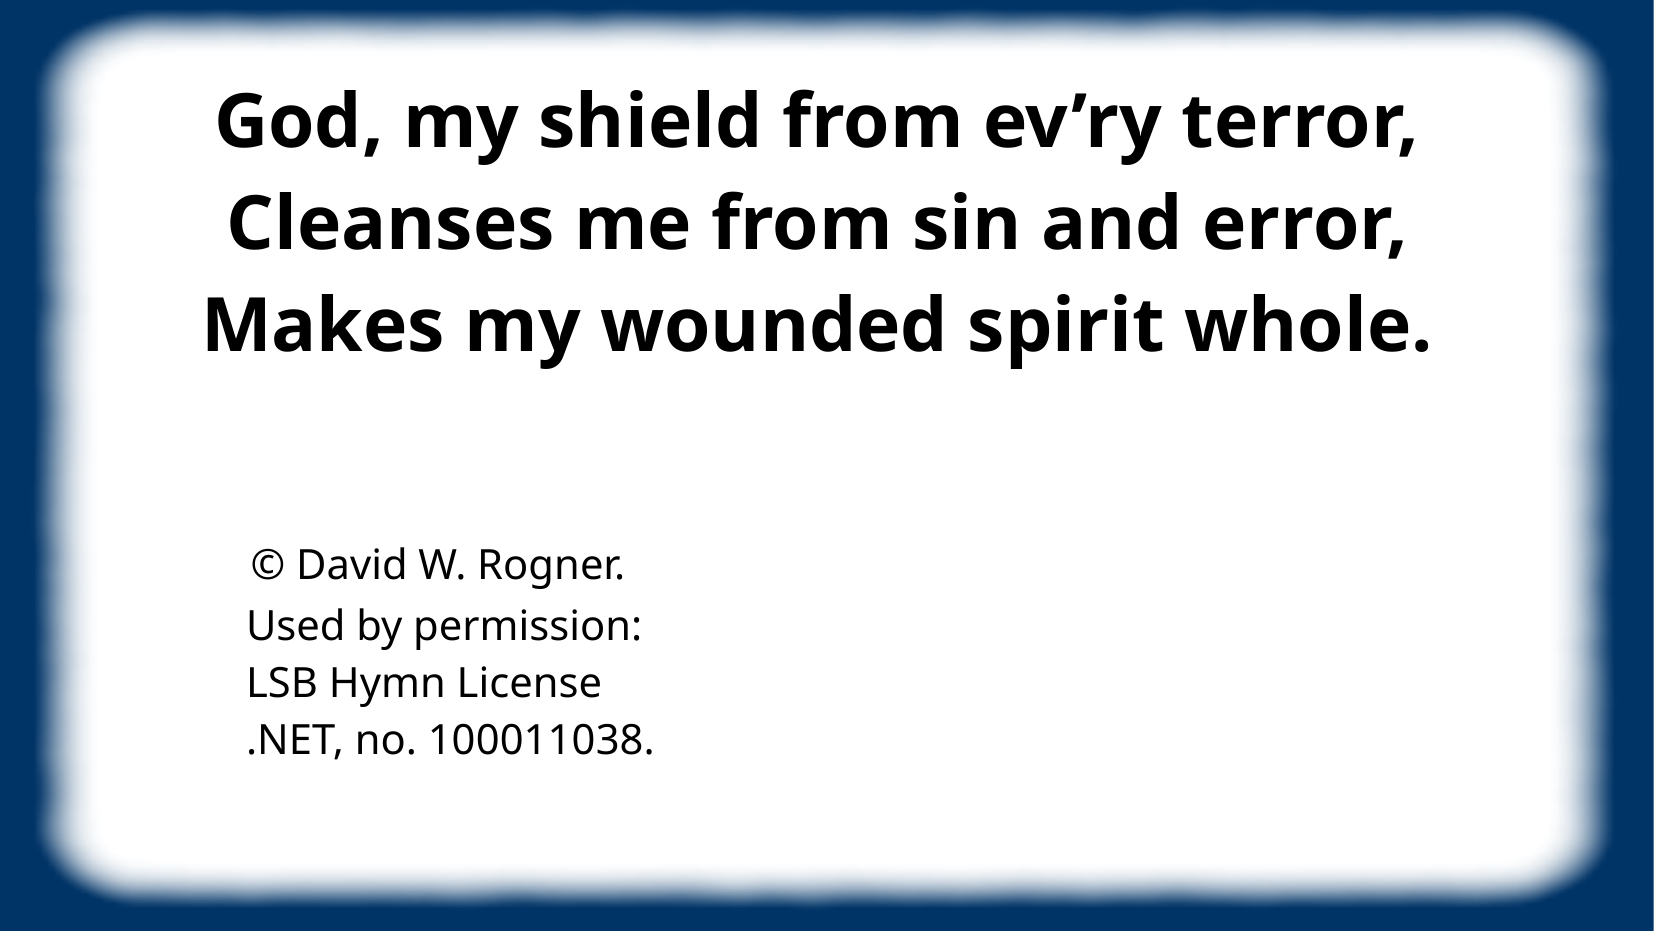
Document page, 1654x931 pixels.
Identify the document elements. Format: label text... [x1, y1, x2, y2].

text_box God, my shield from ev’ry terror, Cleanses me from sin and error, Makes my wounded spirit whole. © David W. Rogner. Used by permission: LSB Hymn License .NET, no. 100011038. [105, 59, 1531, 811]
picture [0, 0, 1654, 931]
